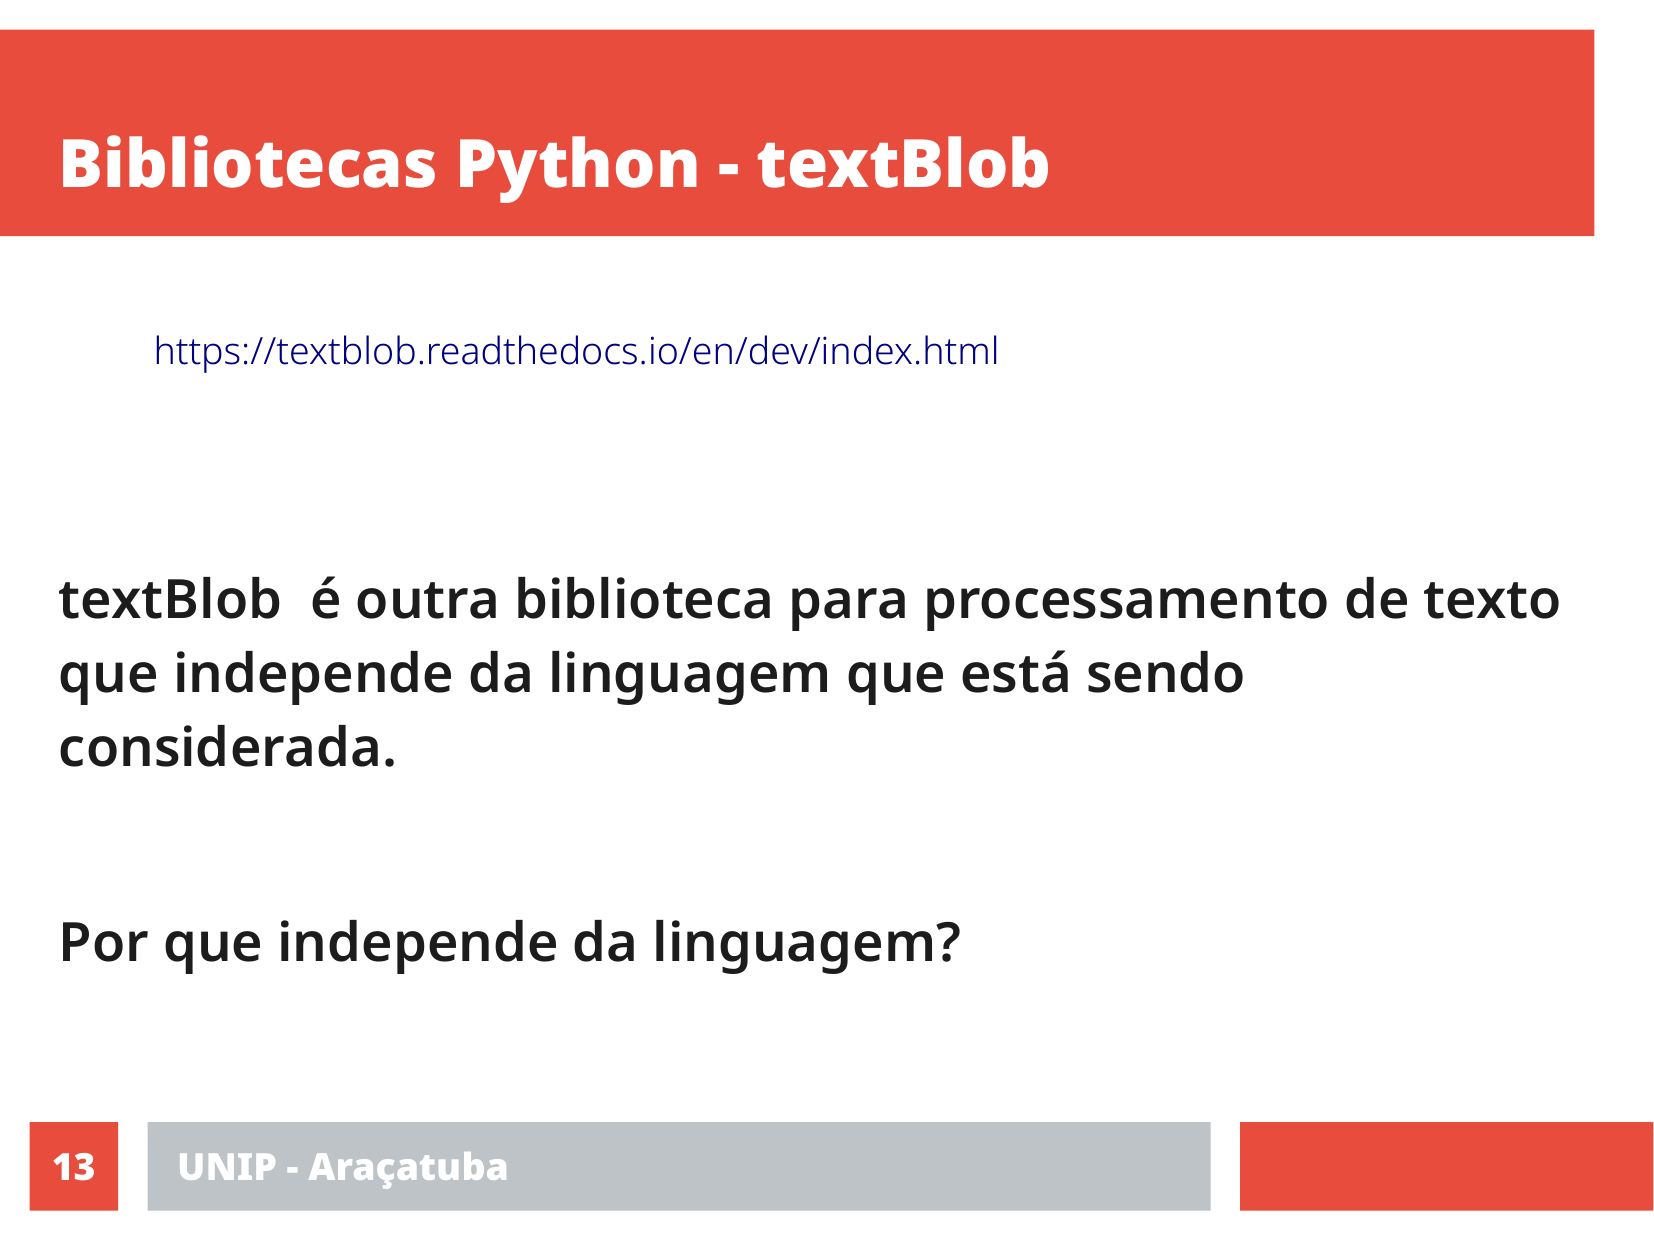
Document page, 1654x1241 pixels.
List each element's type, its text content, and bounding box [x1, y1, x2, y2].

list https://textblob.readthedocs.io/en/dev/index.html textBlob é outra biblioteca para processamento de texto que independe da linguagem que está sendo considerada. Por que independe da linguagem? [59, 324, 1565, 1093]
title Bibliotecas Python - textBlob [59, 59, 1595, 207]
